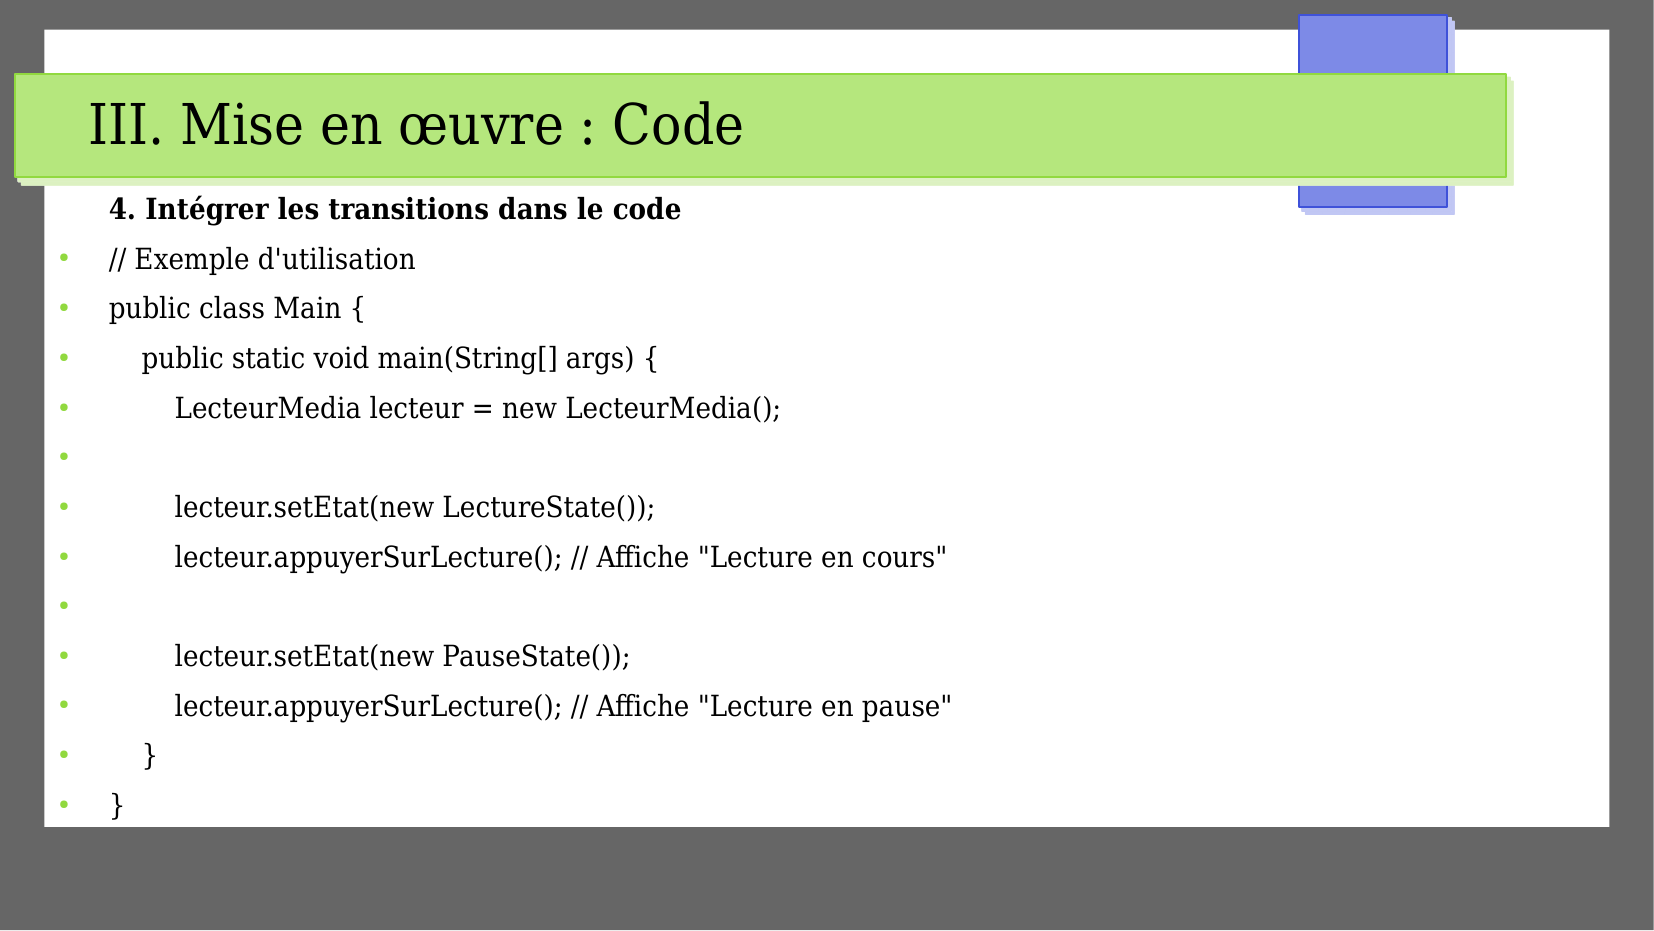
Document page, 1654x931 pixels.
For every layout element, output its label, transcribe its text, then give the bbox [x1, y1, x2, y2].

list 4. Intégrer les transitions dans le code // Exemple d'utilisation public class Main { public static void main(String[] args) { LecteurMedia lecteur = new LecteurMedia(); lecteur.setEtat(new LectureState()); lecteur.appuyerSurLecture(); // Affiche "Lecture en cours" lecteur.setEtat(new PauseState()); lecteur.appuyerSurLecture(); // Affiche "Lecture en pause" } } [59, 191, 1565, 827]
title III. Mise en œuvre : Code [88, 73, 1506, 178]
